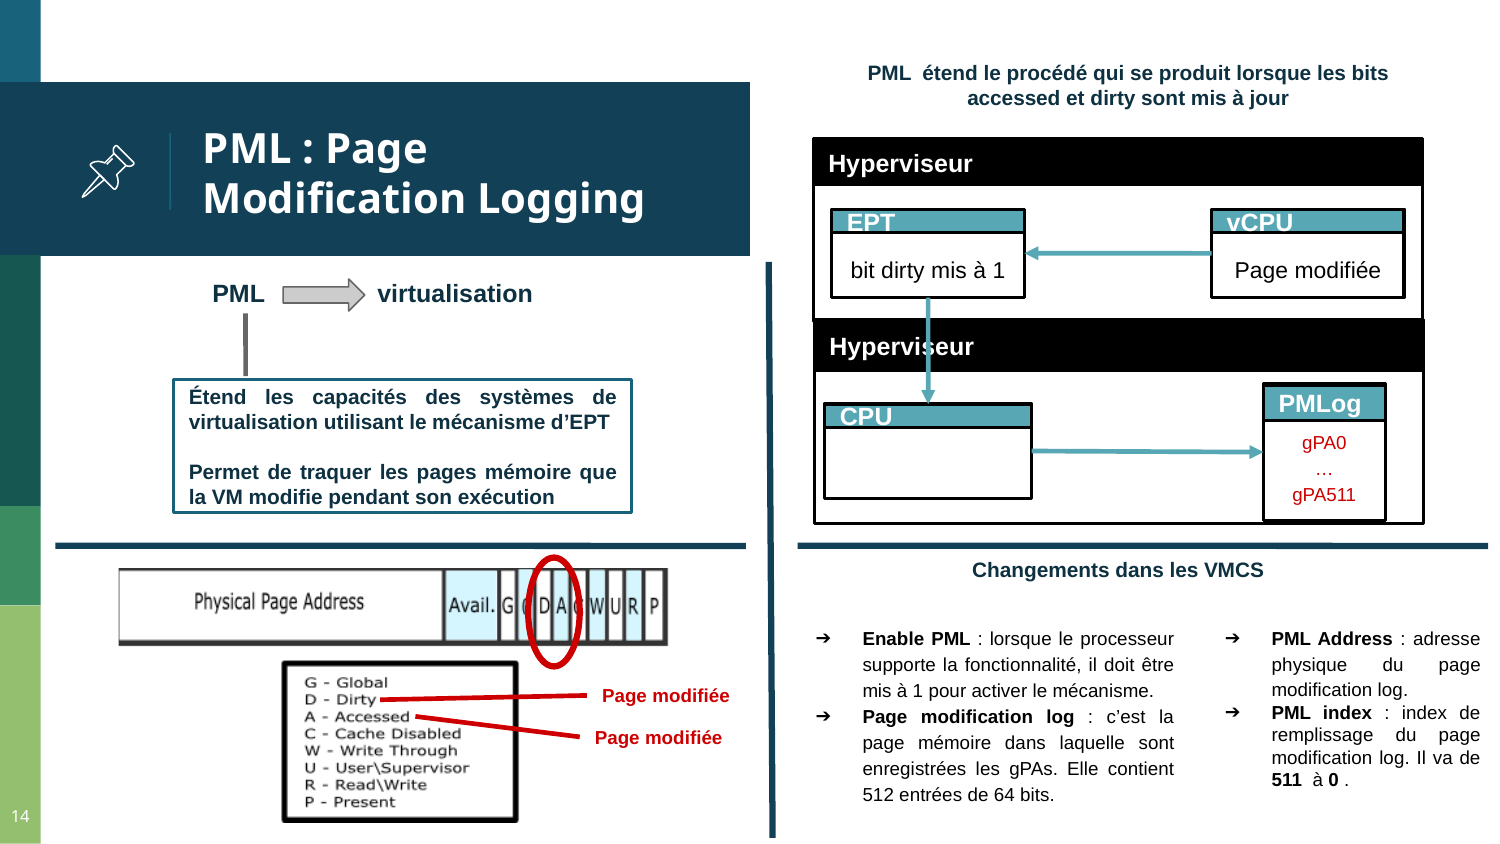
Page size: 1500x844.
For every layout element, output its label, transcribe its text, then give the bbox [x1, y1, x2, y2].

text_box PML Address : adresse physique du page modification log. PML index : index de remplissage du page modification log. Il va de 511 à 0 . [1181, 590, 1496, 824]
text_box PML [189, 271, 302, 314]
text_box virtualisation [358, 271, 552, 314]
text_box Page modifiée [579, 715, 768, 758]
text_box Enable PML : lorsque le processeur supporte la fonctionnalité, il doit être mis à 1 pour activer le mécanisme. Page modification log : c’est la page mémoire dans laquelle sont enregistrées les gPAs. Elle contient 512 entrées de 64 bits. [772, 605, 1181, 823]
text_box CPU [824, 404, 1032, 428]
text_box [283, 278, 358, 312]
text_box Page modifiée [1211, 233, 1405, 298]
text_box Page modifiée [587, 674, 765, 715]
text_box gPA0 … gPA511 [1263, 421, 1386, 521]
slide_number <numéro> [0, 790, 49, 844]
text_box PML étend le procédé qui se produit lorsque les bits accessed et dirty sont mis à jour [812, 53, 1444, 116]
text_box EPT [831, 209, 1025, 233]
text_box Hyperviseur [813, 139, 1423, 185]
text_box bit dirty mis à 1 [831, 233, 1025, 298]
title PML : Page Modification Logging [187, 87, 715, 256]
picture [532, 568, 576, 663]
text_box Hyperviseur [814, 323, 925, 371]
text_box vCPU [1211, 209, 1405, 233]
text_box Changements dans les VMCS [899, 548, 1337, 591]
picture [118, 568, 669, 823]
text_box Étend les capacités des systèmes de virtualisation utilisant le mécanisme d’EPT Permet de traquer les pages mémoire que la VM modifie pendant son exécution [173, 379, 632, 513]
text_box Hyperviseur [931, 323, 1424, 371]
text_box PMLog [1263, 384, 1386, 421]
